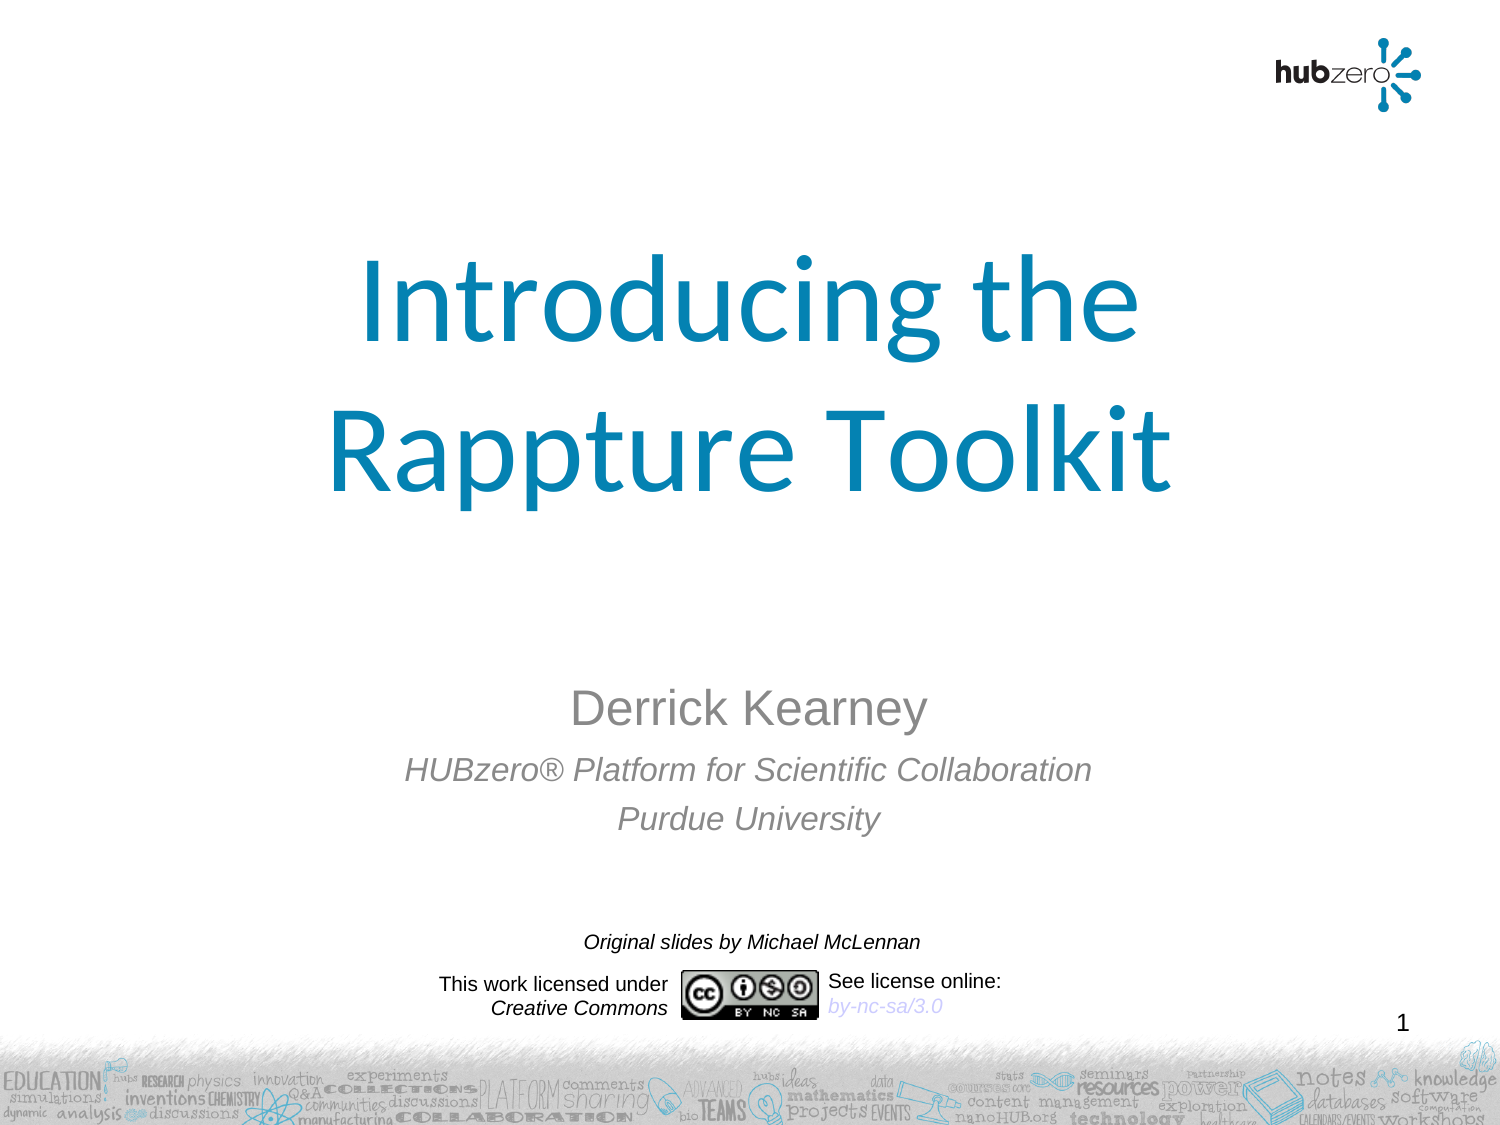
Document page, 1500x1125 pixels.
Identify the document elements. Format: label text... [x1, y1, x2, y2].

picture [0, 1034, 1500, 1125]
text_box Derrick Kearney HUBzero® Platform for Scientific Collaboration Purdue University [223, 668, 1274, 844]
text_box Introducing the Rappture Toolkit [112, 208, 1388, 526]
text_box <number> [1074, 991, 1426, 1052]
text_box Original slides by Michael McLennan [568, 920, 936, 962]
picture [684, 970, 813, 1020]
text_box See license online: by-nc-sa/3.0 [813, 959, 1017, 1026]
picture [1272, 35, 1424, 115]
text_box This work licensed under Creative Commons [423, 962, 684, 1028]
